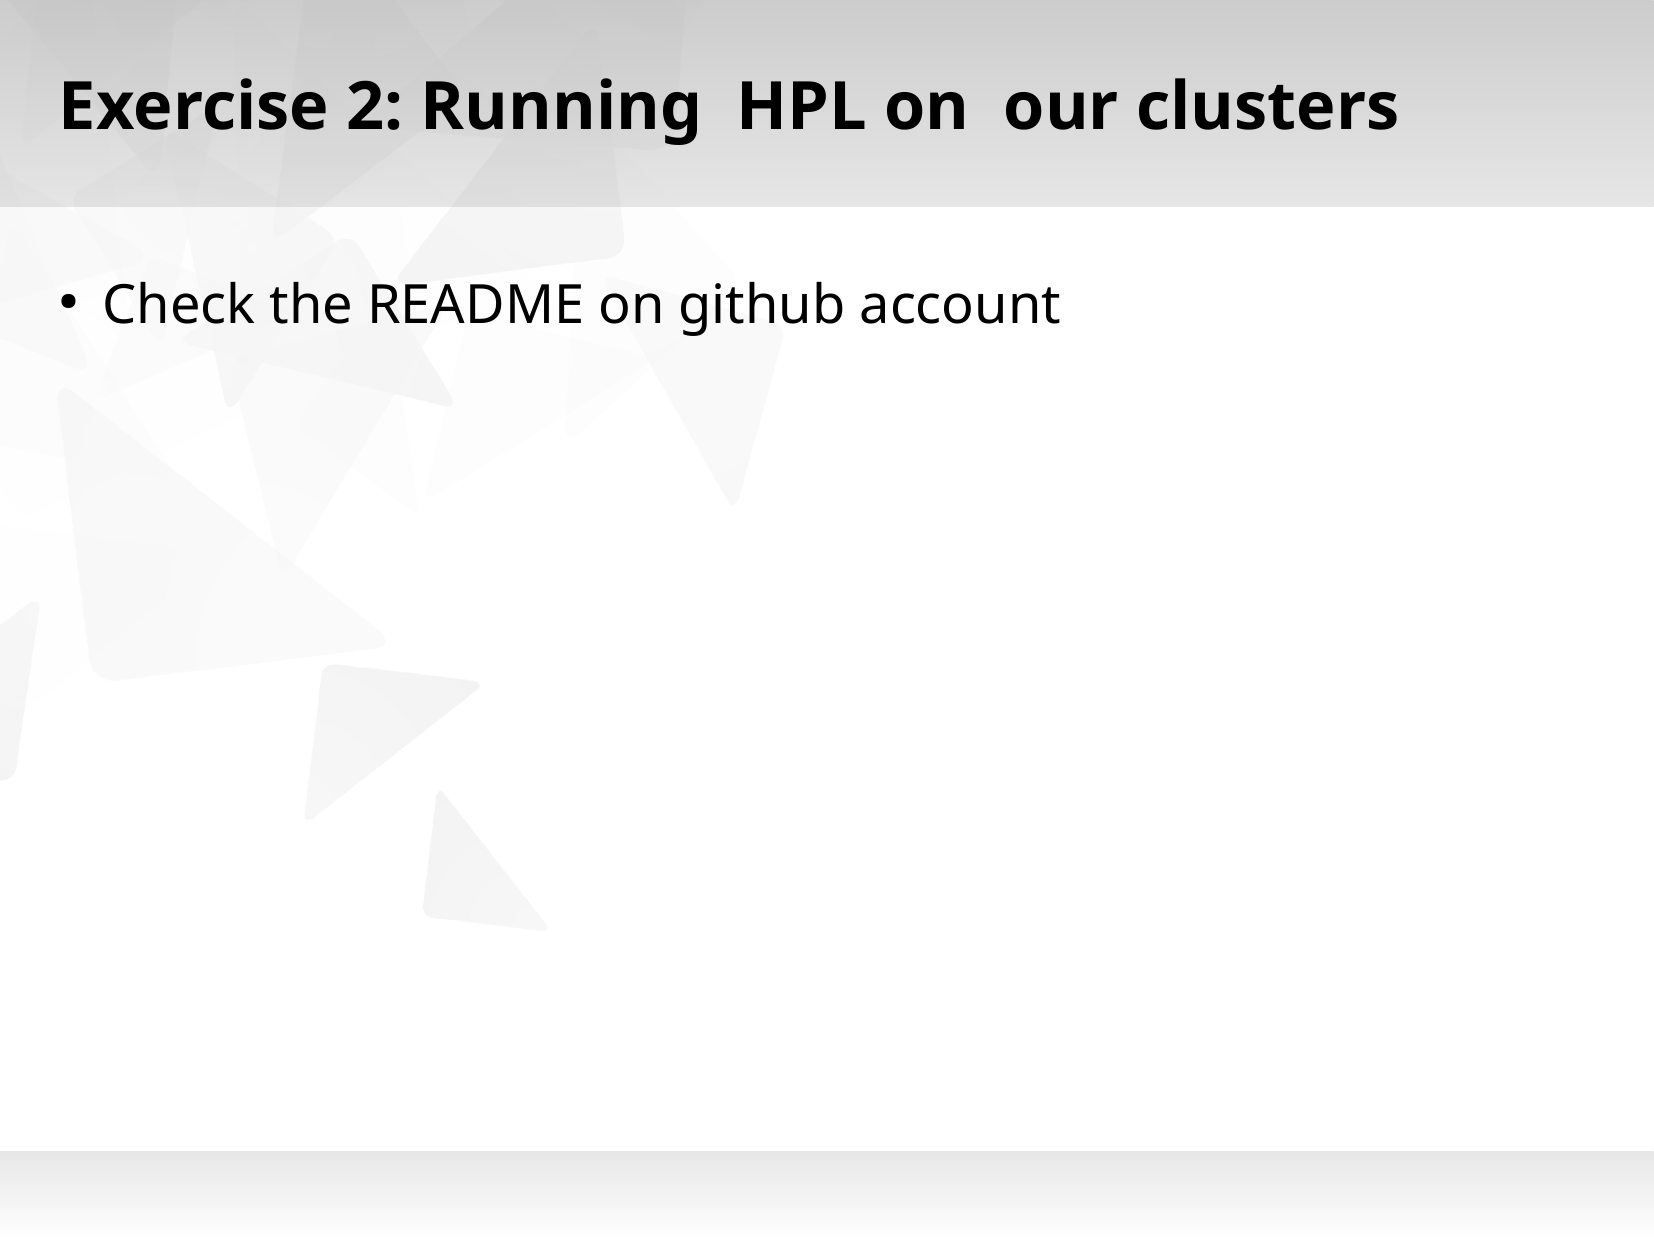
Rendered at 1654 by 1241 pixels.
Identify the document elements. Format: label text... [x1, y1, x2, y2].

list Check the README on github account [59, 265, 1595, 986]
picture [0, 0, 783, 931]
title Exercise 2: Running HPL on our clusters [59, 29, 1595, 178]
